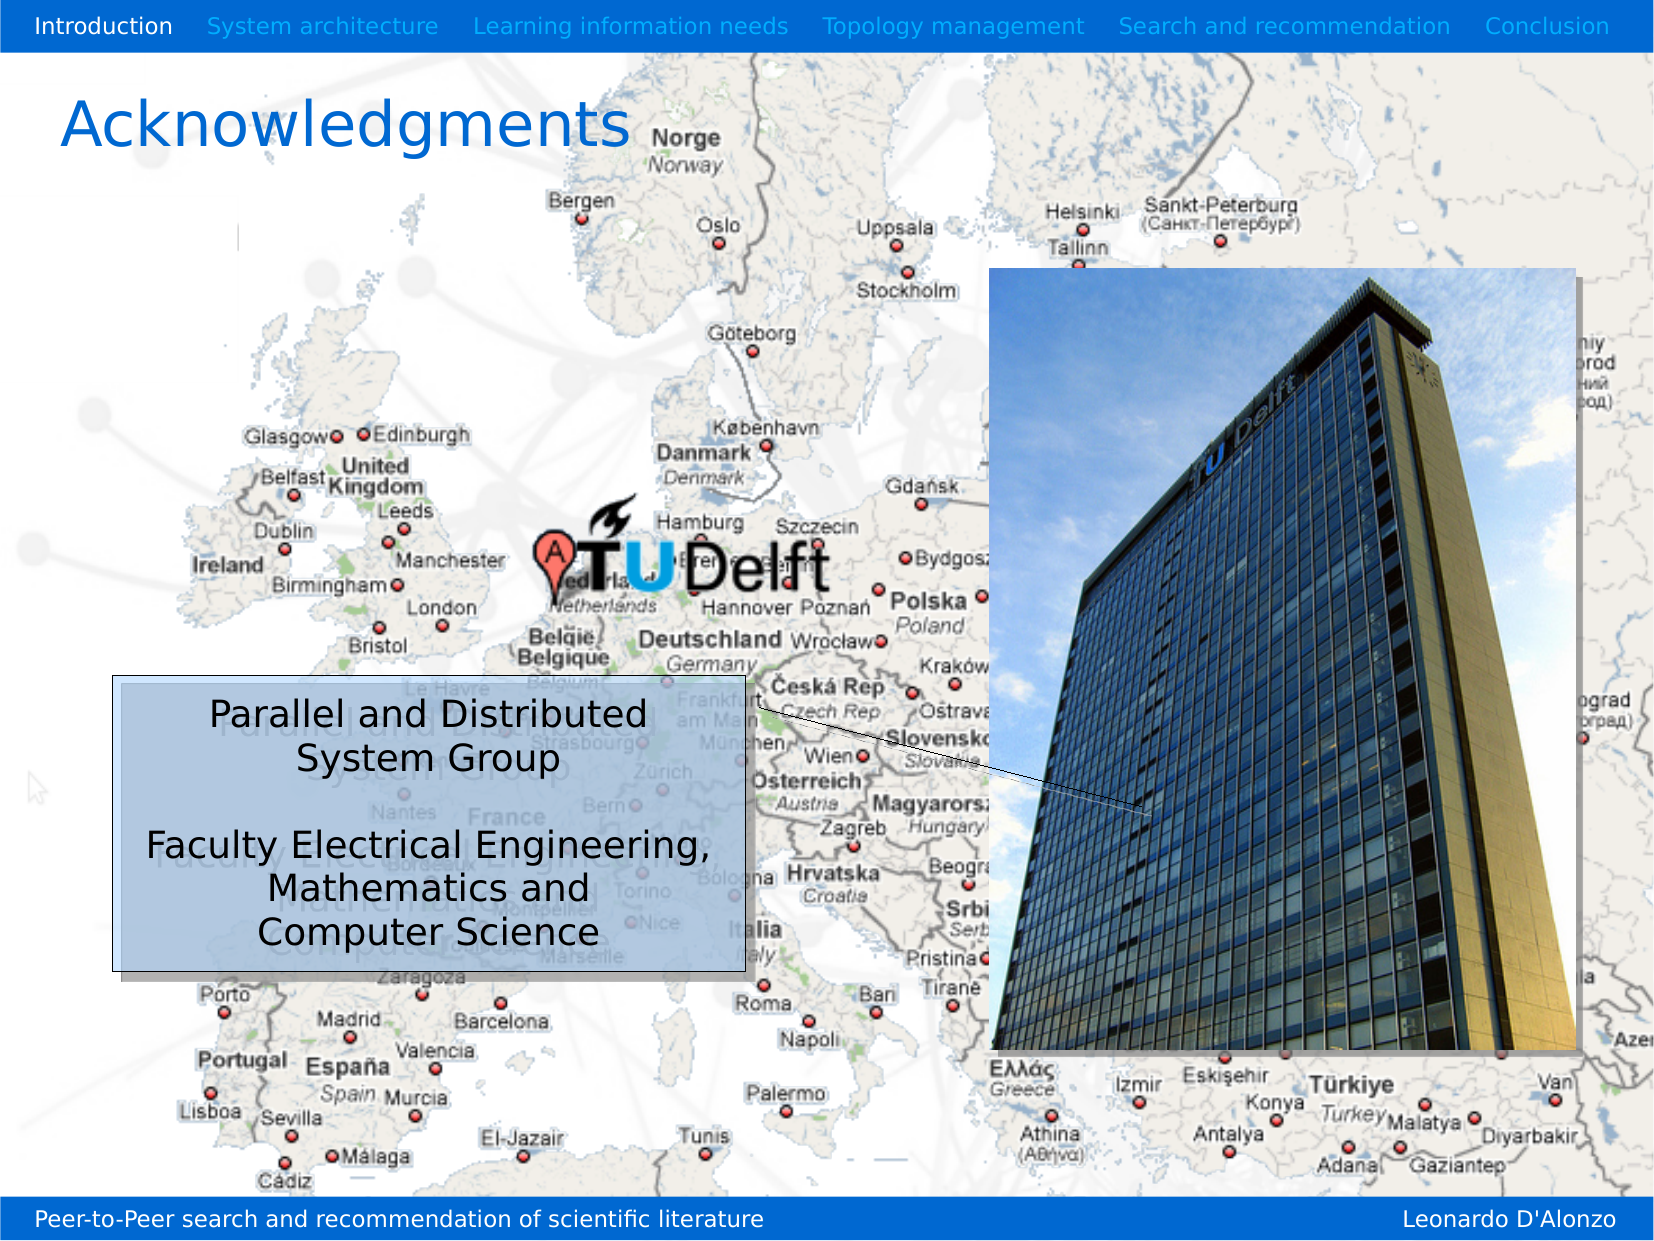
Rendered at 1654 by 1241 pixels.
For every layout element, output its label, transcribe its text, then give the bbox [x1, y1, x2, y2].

text_box Leonardo D'Alonzo [1387, 1198, 1647, 1241]
text_box Parallel and Distributed System Group Faculty Electrical Engineering, Mathematics and Computer Science [112, 675, 745, 972]
picture [0, 53, 1654, 1196]
text_box Search and recommendation [1103, 6, 1467, 48]
text_box Topology management [807, 6, 1100, 48]
title Acknowledgments [60, 75, 1549, 175]
text_box Conclusion [1470, 6, 1626, 48]
text_box [0, 0, 1654, 53]
text_box Introduction [19, 6, 189, 48]
text_box Learning information needs [458, 6, 804, 48]
text_box System architecture [192, 6, 455, 48]
text_box Peer-to-Peer search and recommendation of scientific literature [19, 1198, 898, 1241]
text_box [0, 1196, 1654, 1241]
